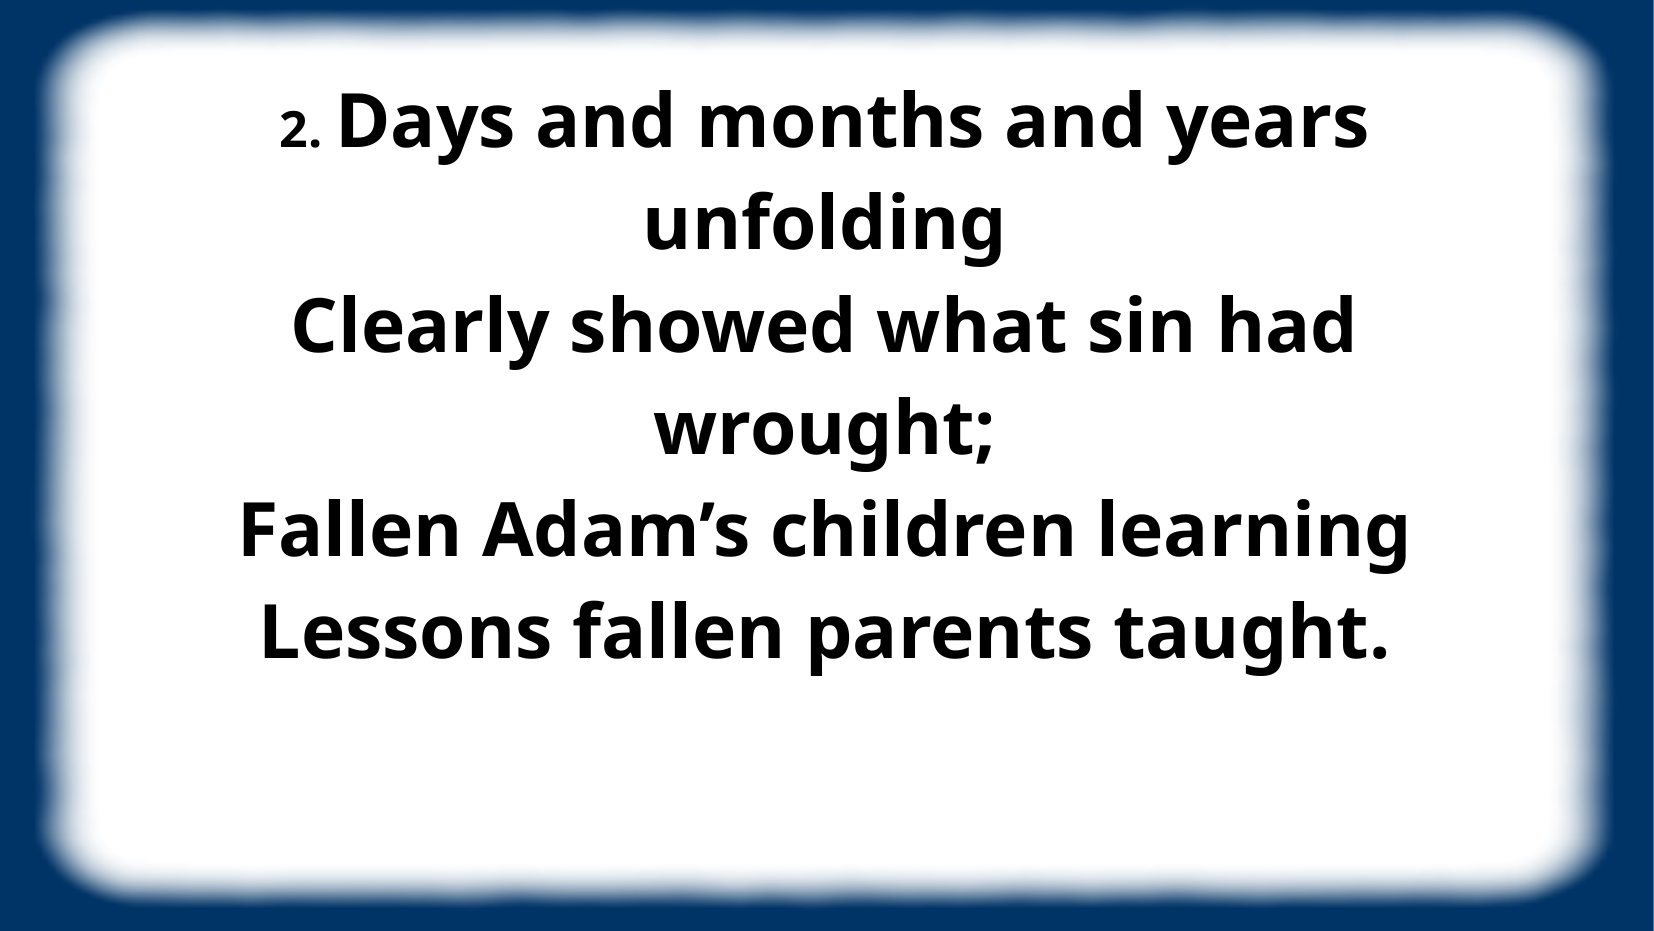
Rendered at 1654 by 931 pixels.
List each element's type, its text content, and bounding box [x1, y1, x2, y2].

text_box 2. Days and months and years unfolding Clearly showed what sin had wrought; Fallen Adam’s children learning Lessons fallen parents taught. [105, 60, 1546, 475]
picture [0, 0, 1654, 931]
